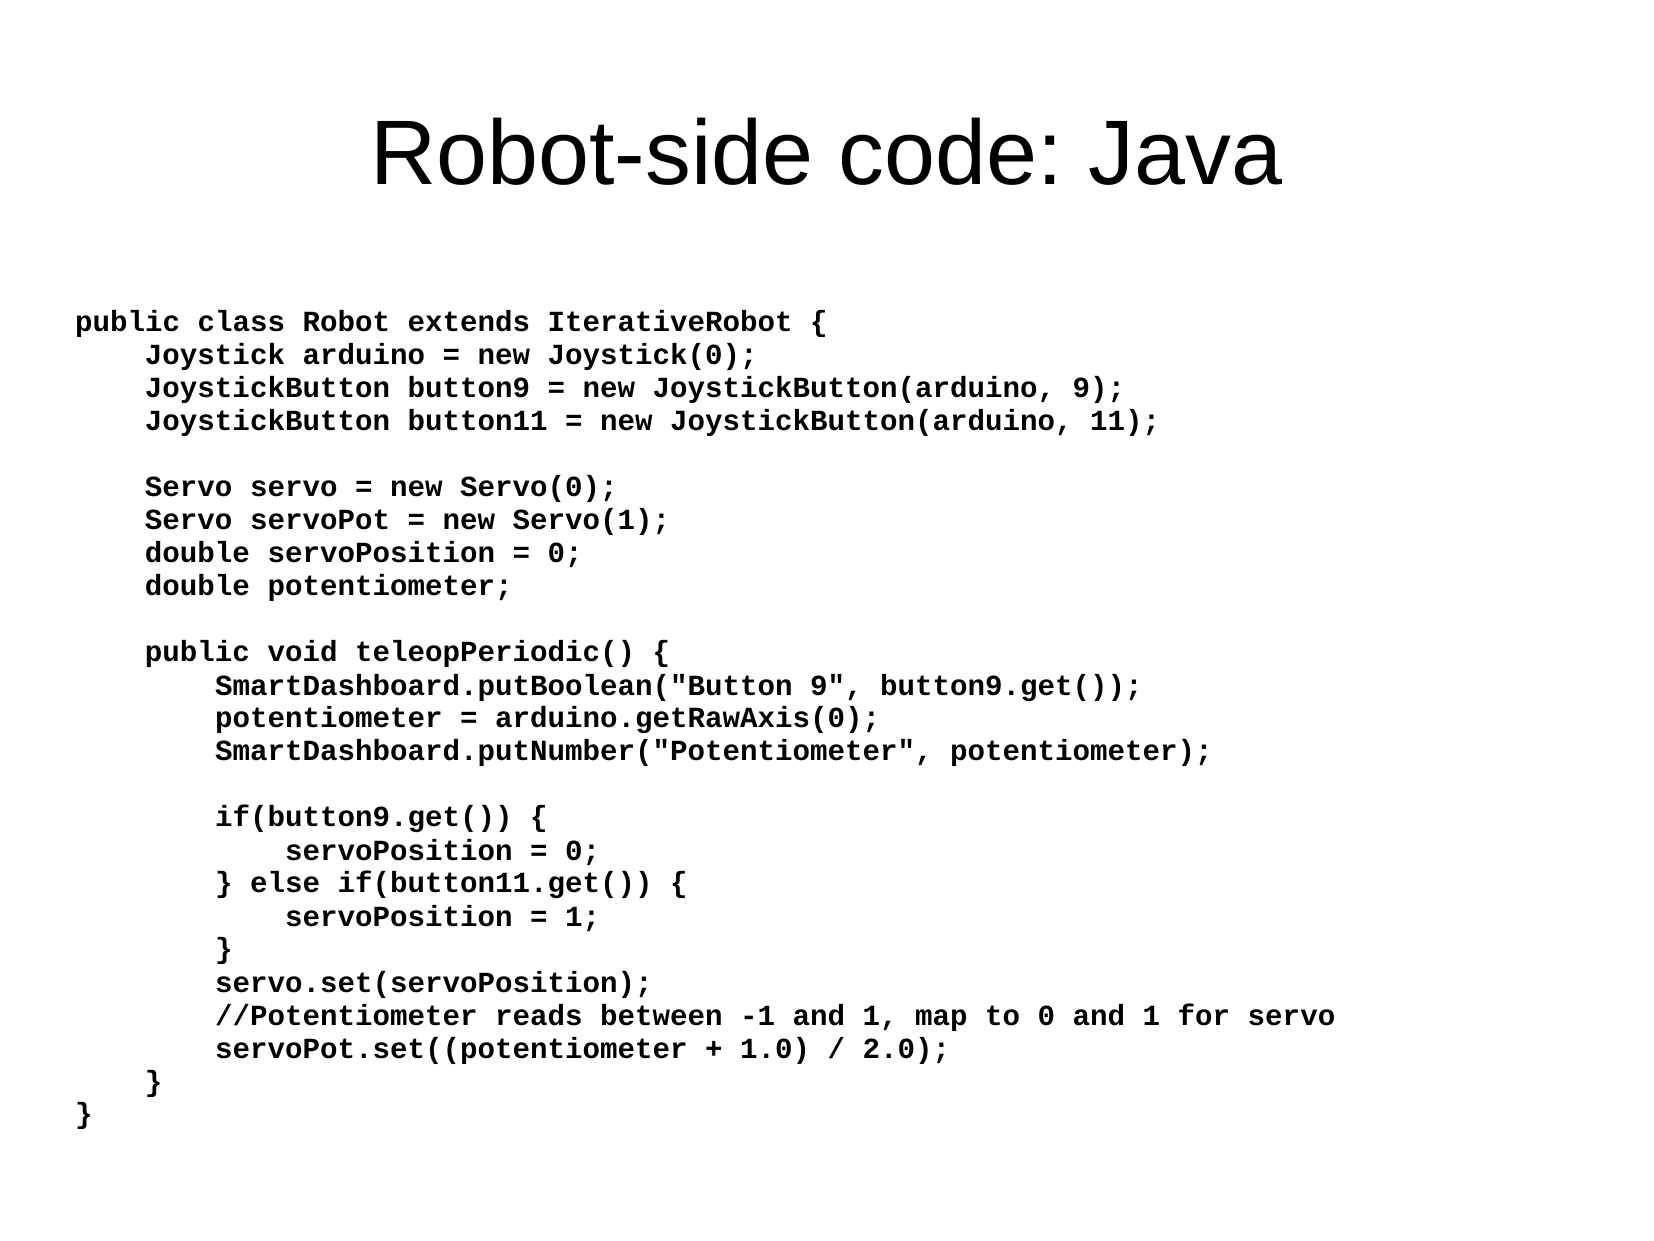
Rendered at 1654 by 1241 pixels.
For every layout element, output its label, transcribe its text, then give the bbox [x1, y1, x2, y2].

title Robot-side code: Java [82, 49, 1571, 257]
list public class Robot extends IterativeRobot { Joystick arduino = new Joystick(0); JoystickButton button9 = new JoystickButton(arduino, 9); JoystickButton button11 = new JoystickButton(arduino, 11); Servo servo = new Servo(0); Servo servoPot = new Servo(1); double servoPosition = 0; double potentiometer; public void teleopPeriodic() { SmartDashboard.putBoolean("Button 9", button9.get()); potentiometer = arduino.getRawAxis(0); SmartDashboard.putNumber("Potentiometer", potentiometer); if(button9.get()) { servoPosition = 0; } else if(button11.get()) { servoPosition = 1; } servo.set(servoPosition); //Potentiometer reads between -1 and 1, map to 0 and 1 for servo servoPot.set((potentiometer + 1.0) / 2.0); } } [75, 307, 1549, 1201]
